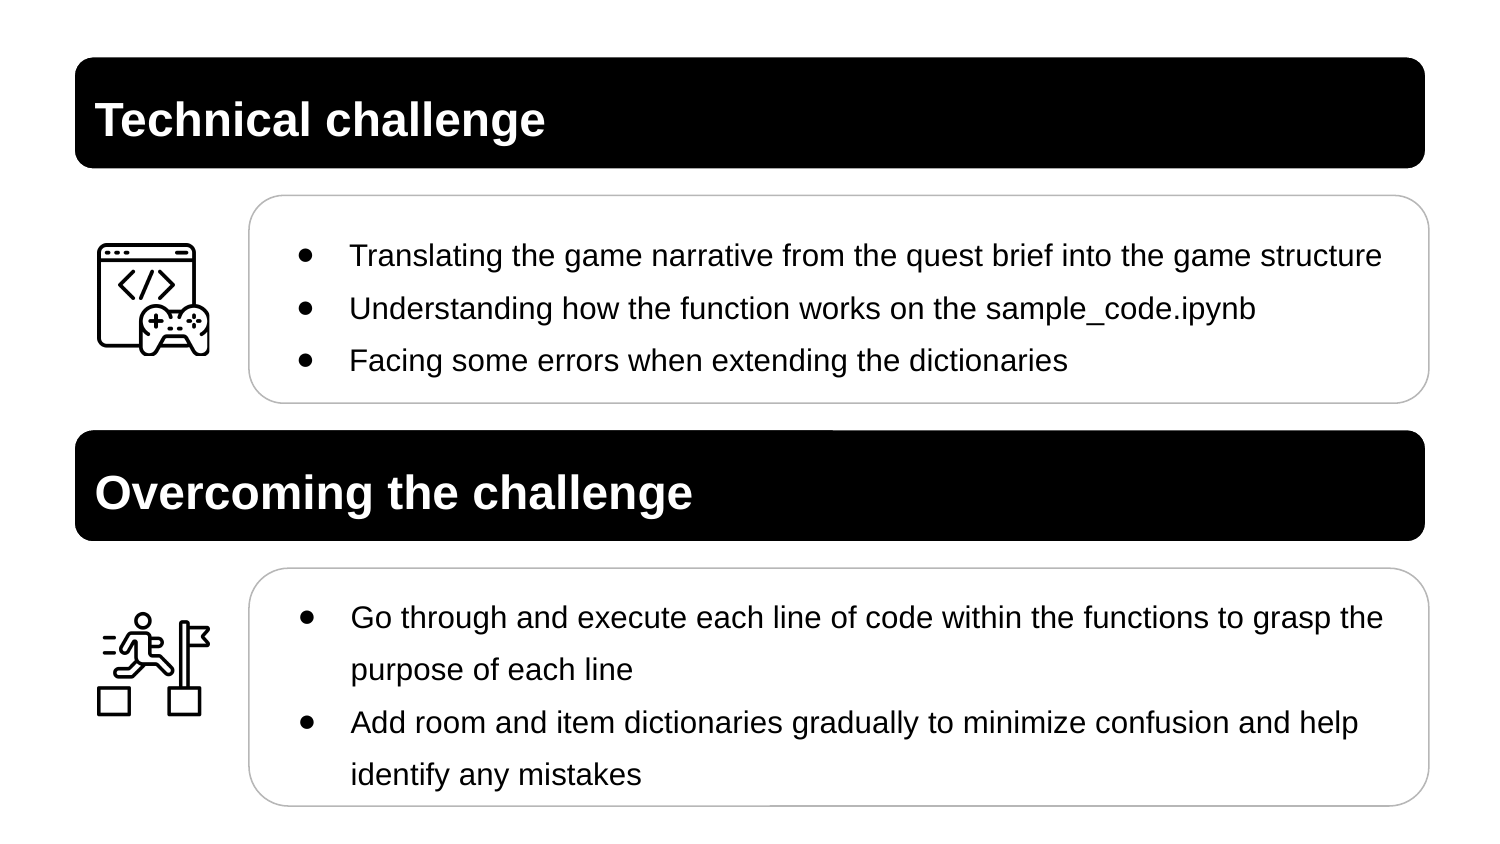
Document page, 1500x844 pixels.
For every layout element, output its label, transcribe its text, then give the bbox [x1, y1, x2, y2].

text_box Overcoming the challenge [74, 429, 1426, 543]
picture [97, 243, 210, 356]
text_box Go through and execute each line of code within the functions to grasp the purpose of each line Add room and item dictionaries gradually to minimize confusion and help identify any mistakes [248, 568, 1429, 807]
picture [97, 607, 210, 721]
text_box Translating the game narrative from the quest brief into the game structure Understanding how the function works on the sample_code.ipynb Facing some errors when extending the dictionaries [248, 195, 1429, 404]
text_box Technical challenge [74, 56, 1426, 170]
